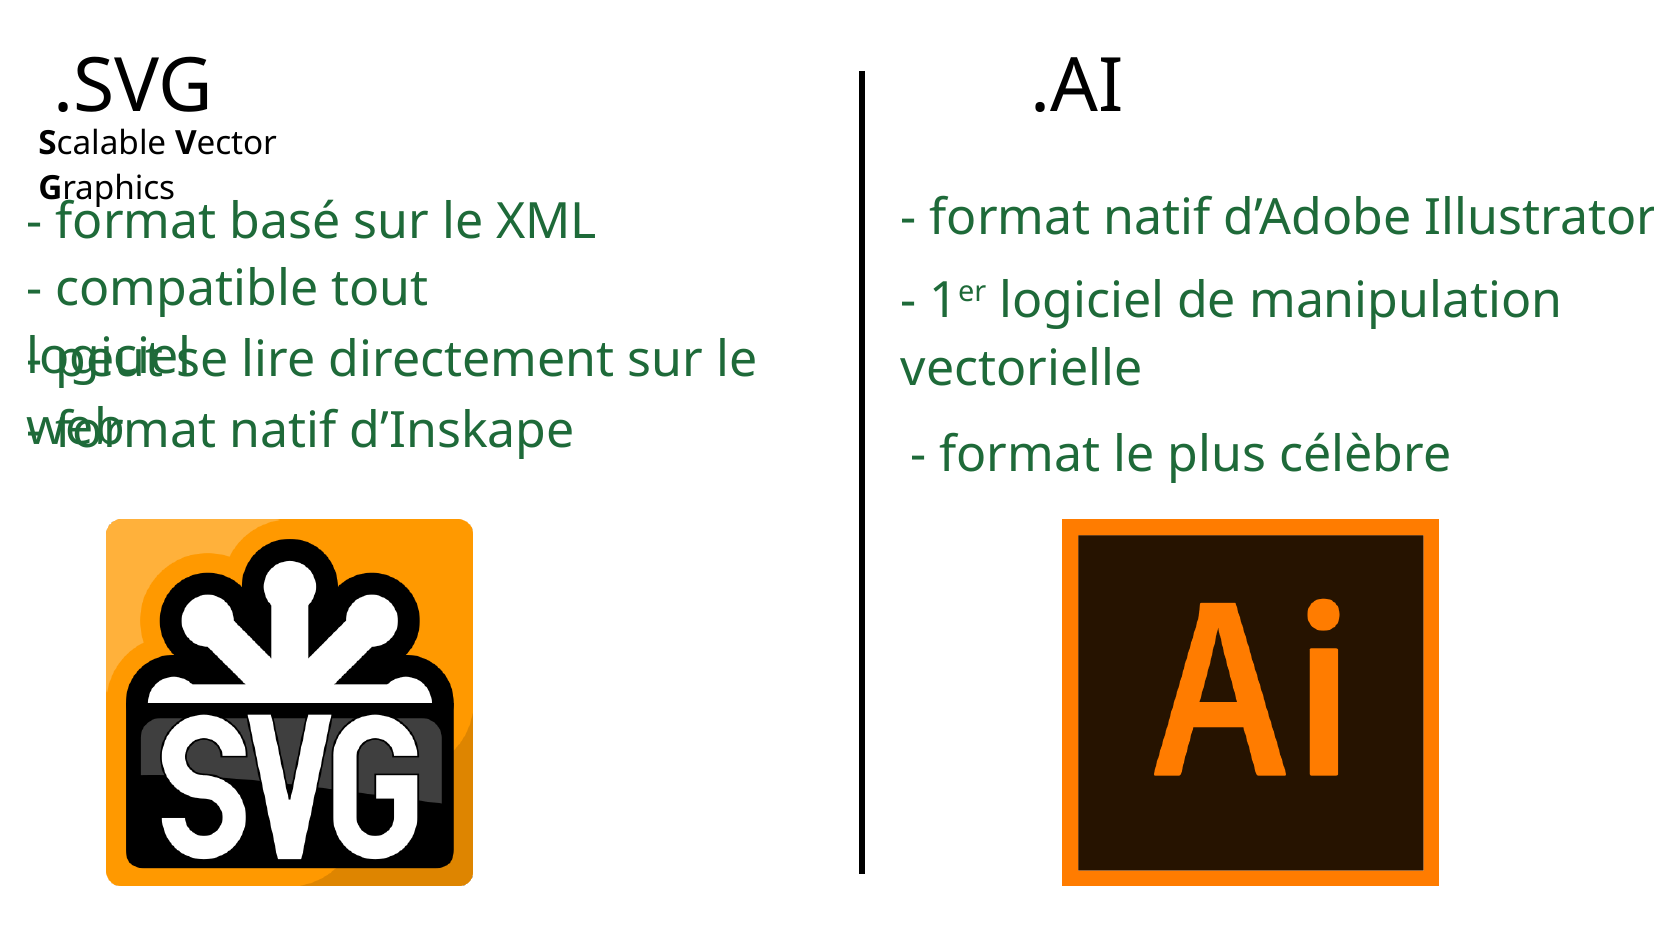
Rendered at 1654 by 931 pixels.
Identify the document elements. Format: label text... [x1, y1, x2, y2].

text_box - peut se lire directement sur le web [11, 315, 859, 390]
text_box - format basé sur le XML [11, 177, 670, 252]
text_box Scalable Vector Graphics [23, 111, 432, 166]
text_box - peut se lire directement sur le web [865, 315, 875, 390]
picture [1062, 519, 1439, 886]
picture [106, 519, 473, 886]
text_box - 1er logiciel de manipulation vectorielle [885, 256, 1642, 392]
text_box - format natif d’Adobe Illustrator [885, 173, 1654, 249]
text_box - format natif d’Inskape [11, 386, 610, 461]
text_box - format le plus célèbre [885, 410, 1544, 485]
text_box - compatible tout logiciel [11, 244, 615, 315]
text_box .SVG [38, 23, 284, 111]
text_box .AI [1015, 23, 1217, 130]
